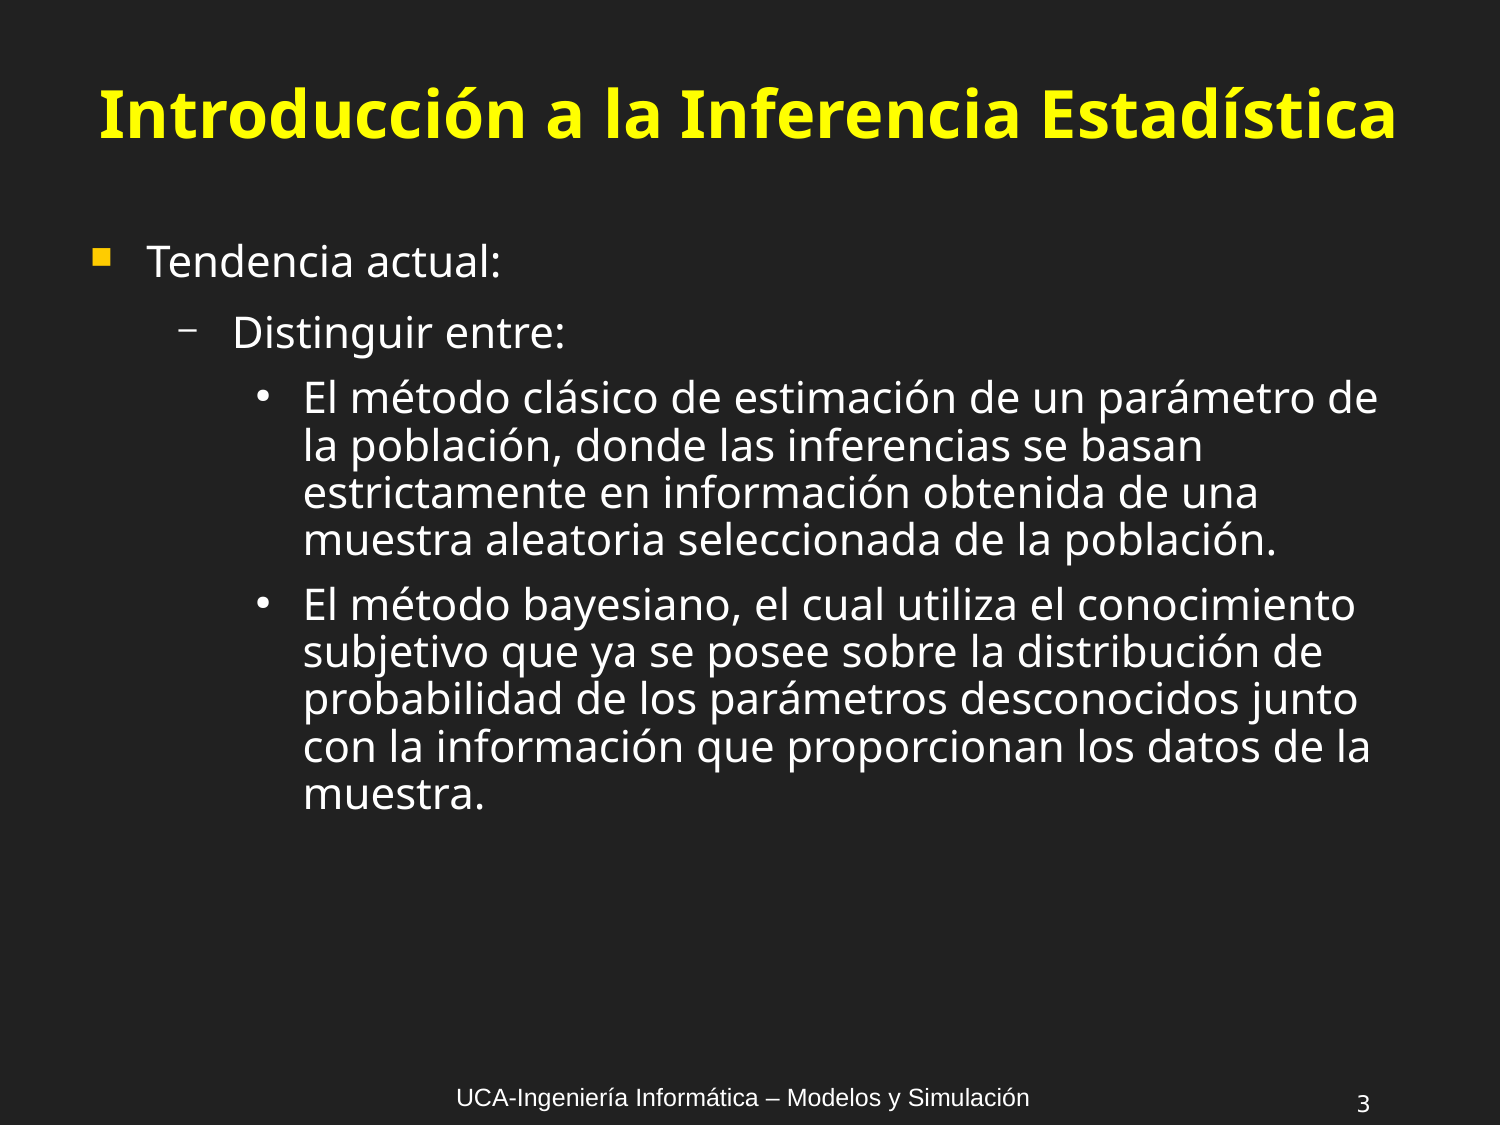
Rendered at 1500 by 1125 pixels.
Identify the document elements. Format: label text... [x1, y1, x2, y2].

list Tendencia actual: Distinguir entre: El método clásico de estimación de un parámetro de la población, donde las inferencias se basan estrictamente en información obtenida de una muestra aleatoria seleccionada de la población. El método bayesiano, el cual utiliza el conocimiento subjetivo que ya se posee sobre la distribución de probabilidad de los parámetros desconocidos junto con la información que proporcionan los datos de la muestra. [75, 232, 1426, 1051]
title Introducción a la Inferencia Estadística [75, 37, 1426, 188]
